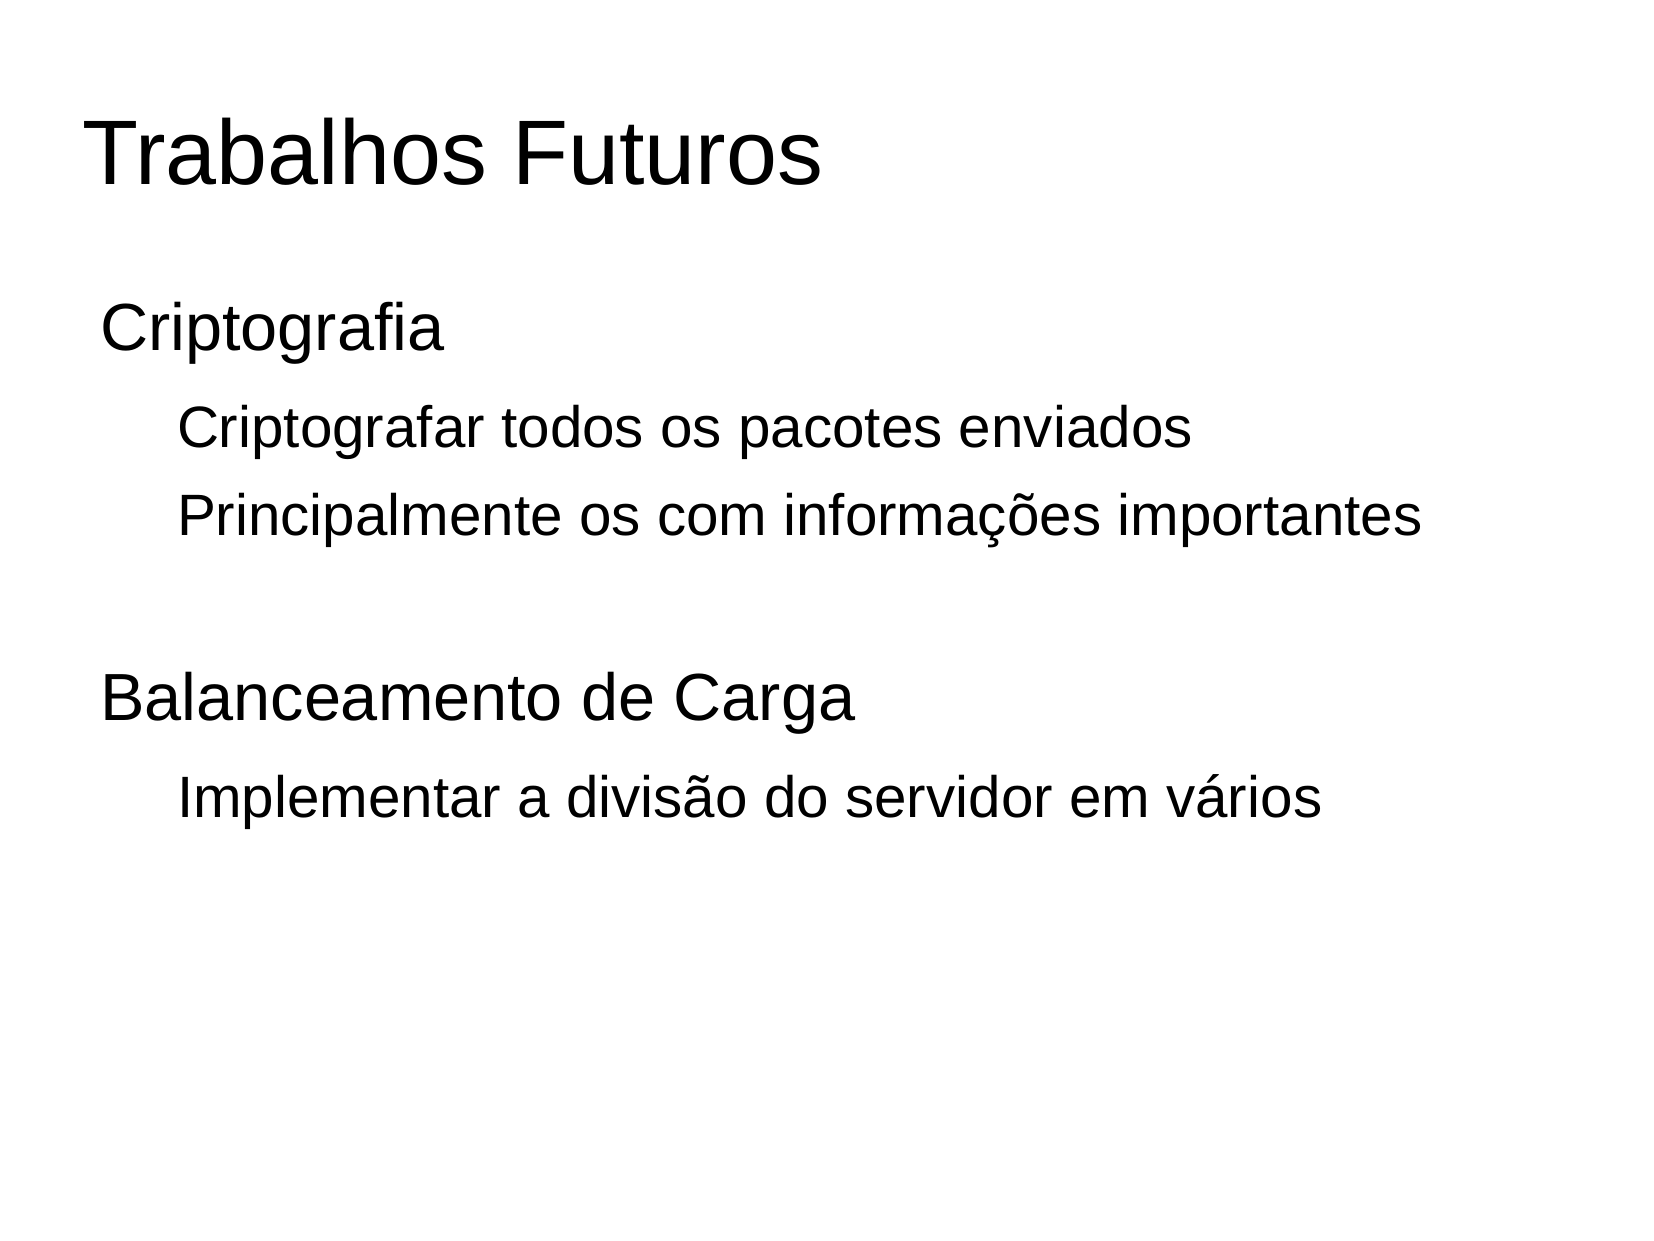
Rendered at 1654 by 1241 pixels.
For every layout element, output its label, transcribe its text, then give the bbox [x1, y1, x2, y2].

title Trabalhos Futuros [82, 56, 1571, 250]
list Criptografia Criptografar todos os pacotes enviados Principalmente os com informações importantes Balanceamento de Carga Implementar a divisão do servidor em vários [82, 290, 1571, 1094]
